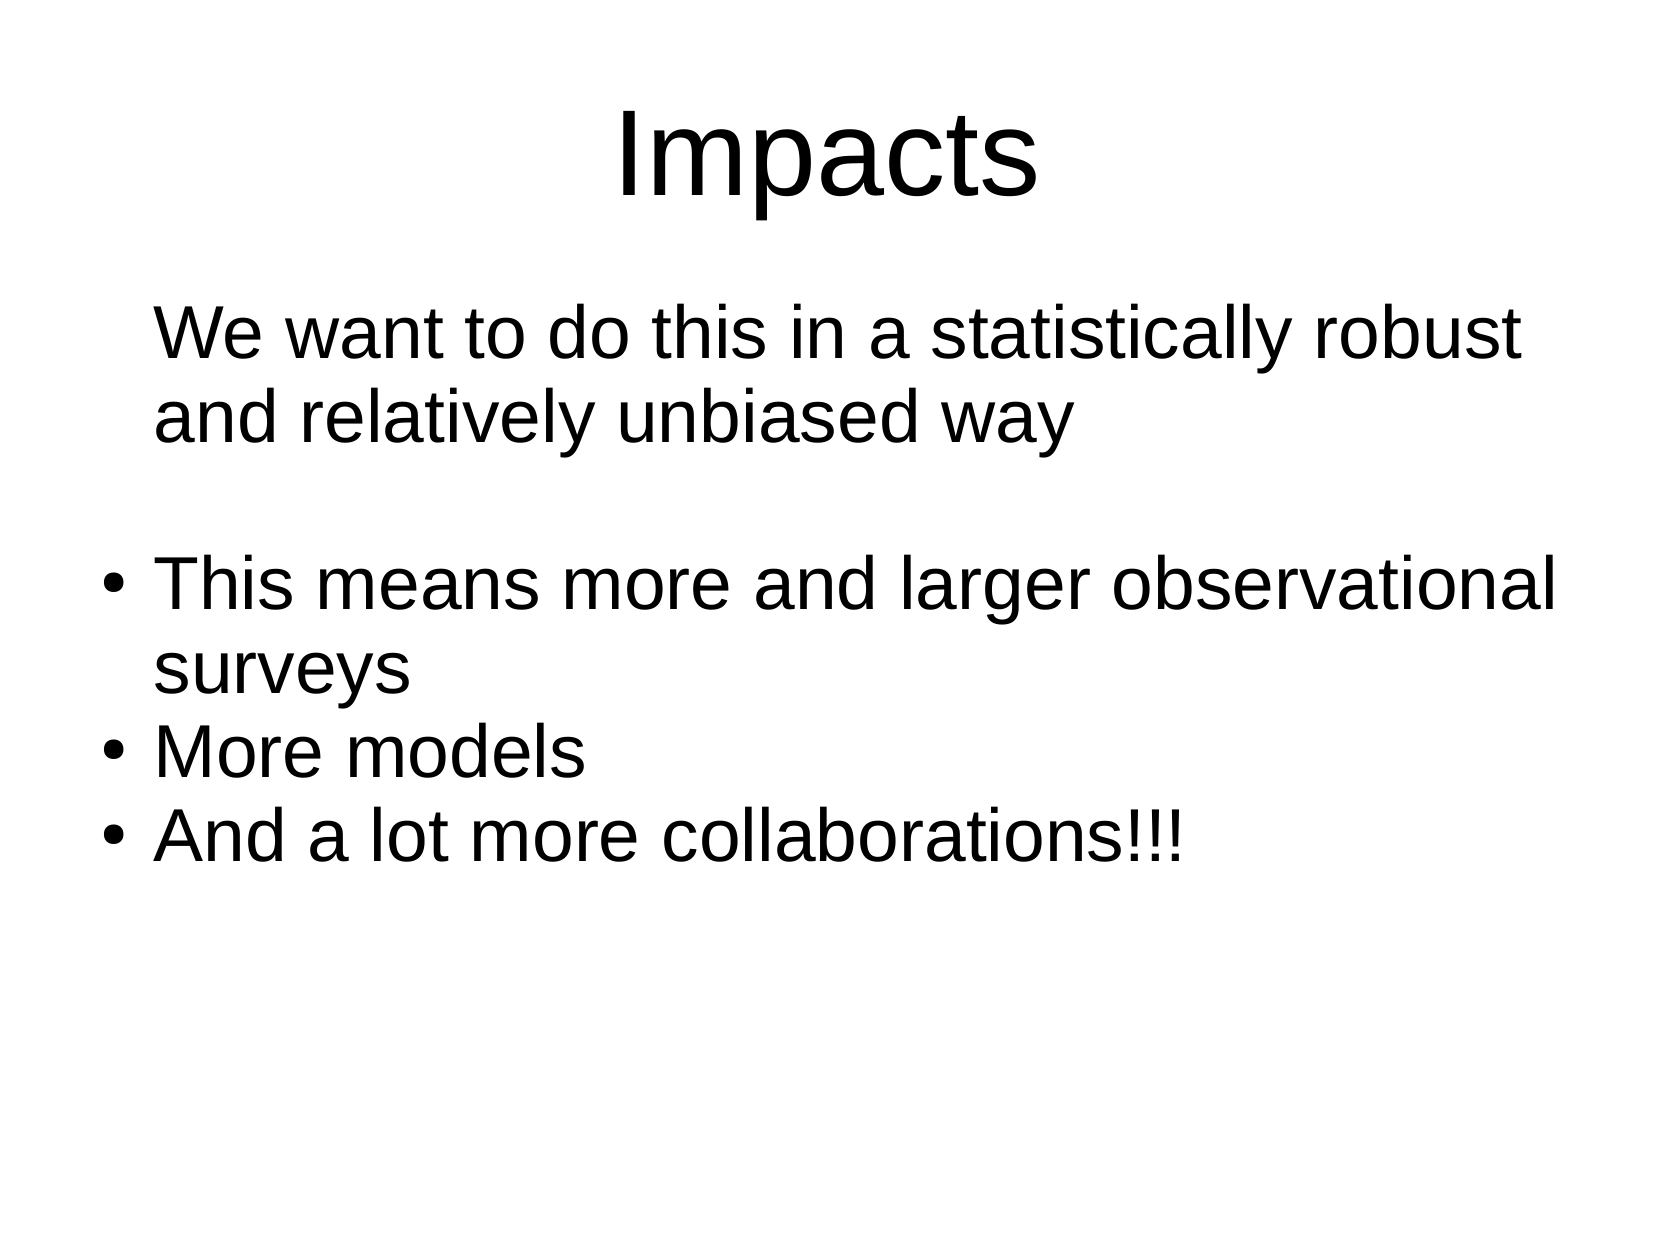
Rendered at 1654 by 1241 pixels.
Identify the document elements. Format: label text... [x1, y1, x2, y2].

list We want to do this in a statistically robust and relatively unbiased way This means more and larger observational surveys More models And a lot more collaborations!!! [82, 290, 1571, 1010]
title Impacts [82, 49, 1571, 257]
